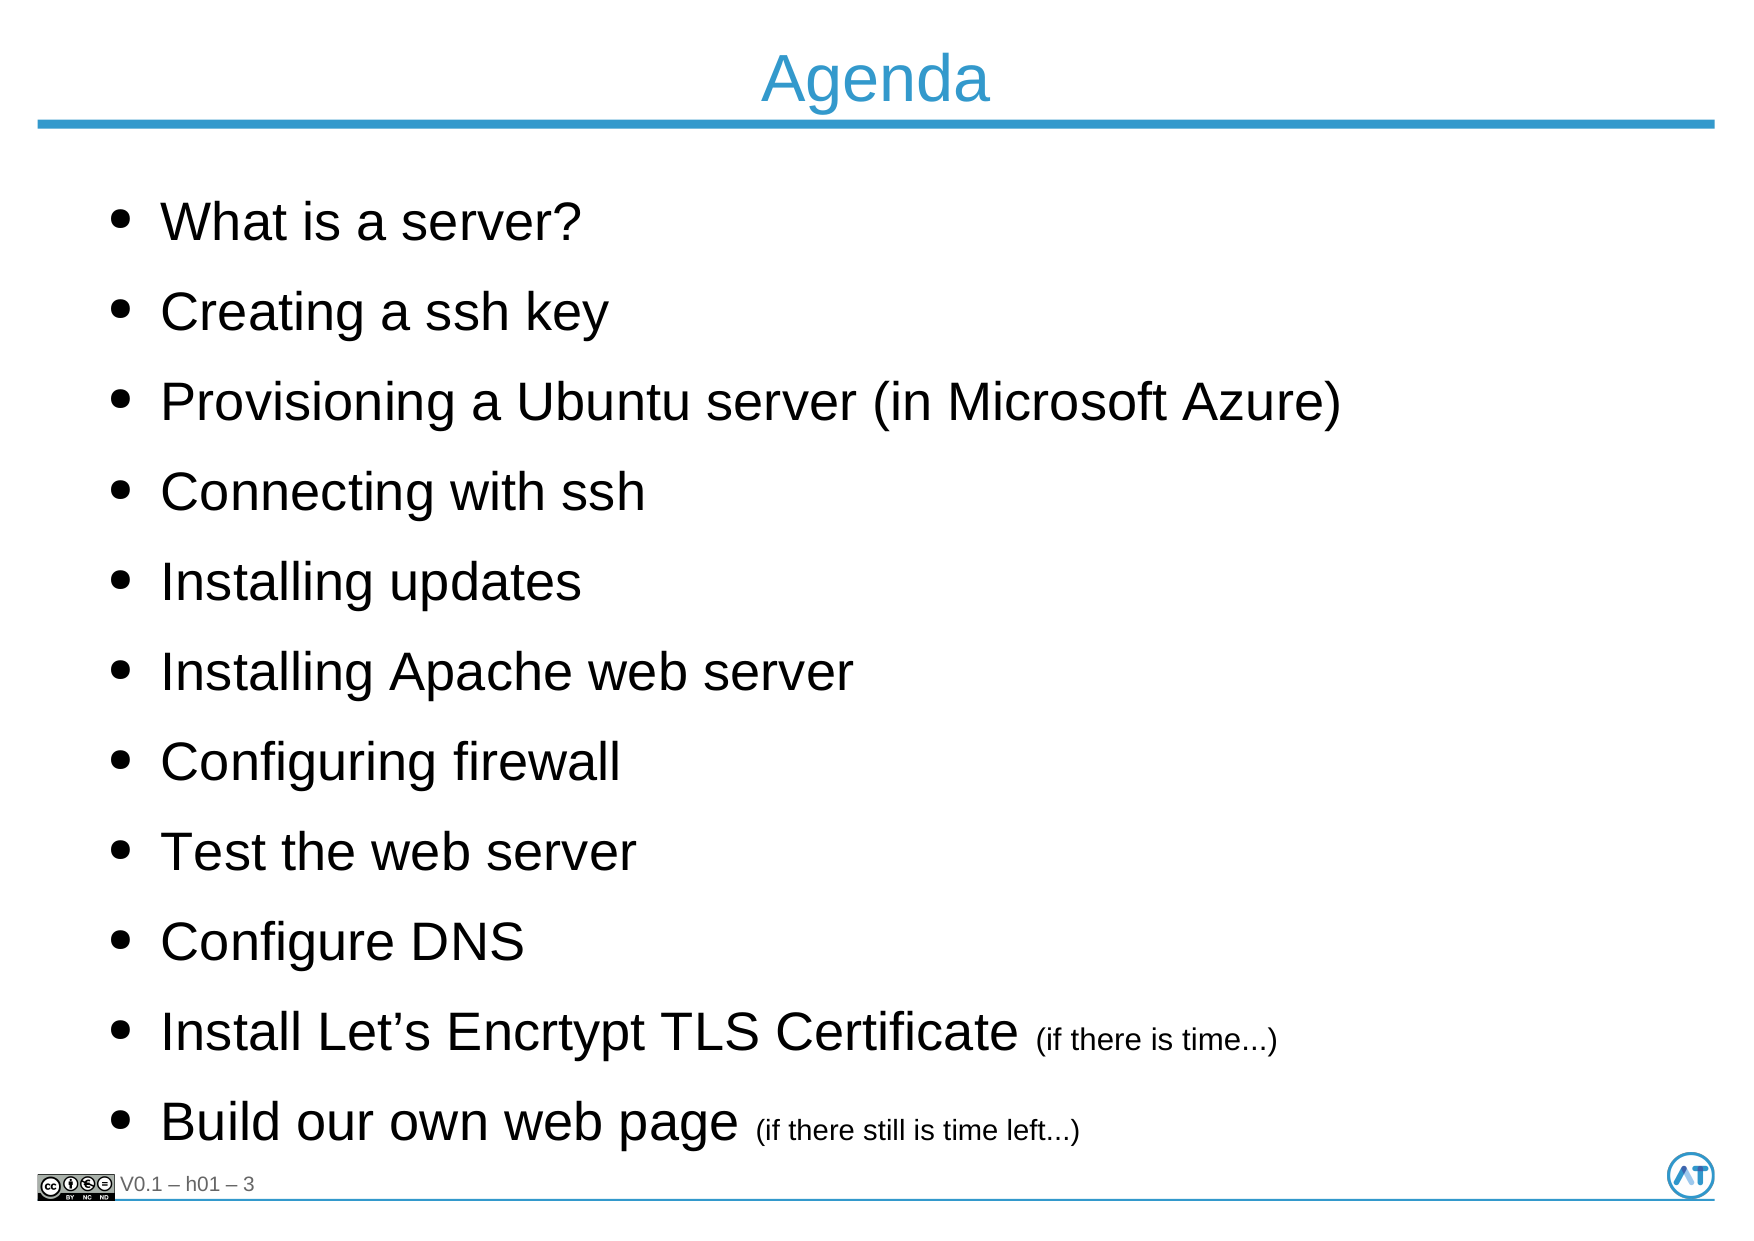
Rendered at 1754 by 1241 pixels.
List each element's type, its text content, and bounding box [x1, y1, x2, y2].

title Agenda [37, 37, 1715, 120]
text_box What is a server? Creating a ssh key Provisioning a Ubuntu server (in Microsoft Azure) Connecting with ssh Installing updates Installing Apache web server Configuring firewall Test the web server Configure DNS Install Let’s Encrtypt TLS Certificate (if there is time...) Build our own web page (if there still is time left...) [90, 190, 1715, 1084]
picture [37, 1174, 115, 1201]
picture [1667, 1152, 1715, 1199]
